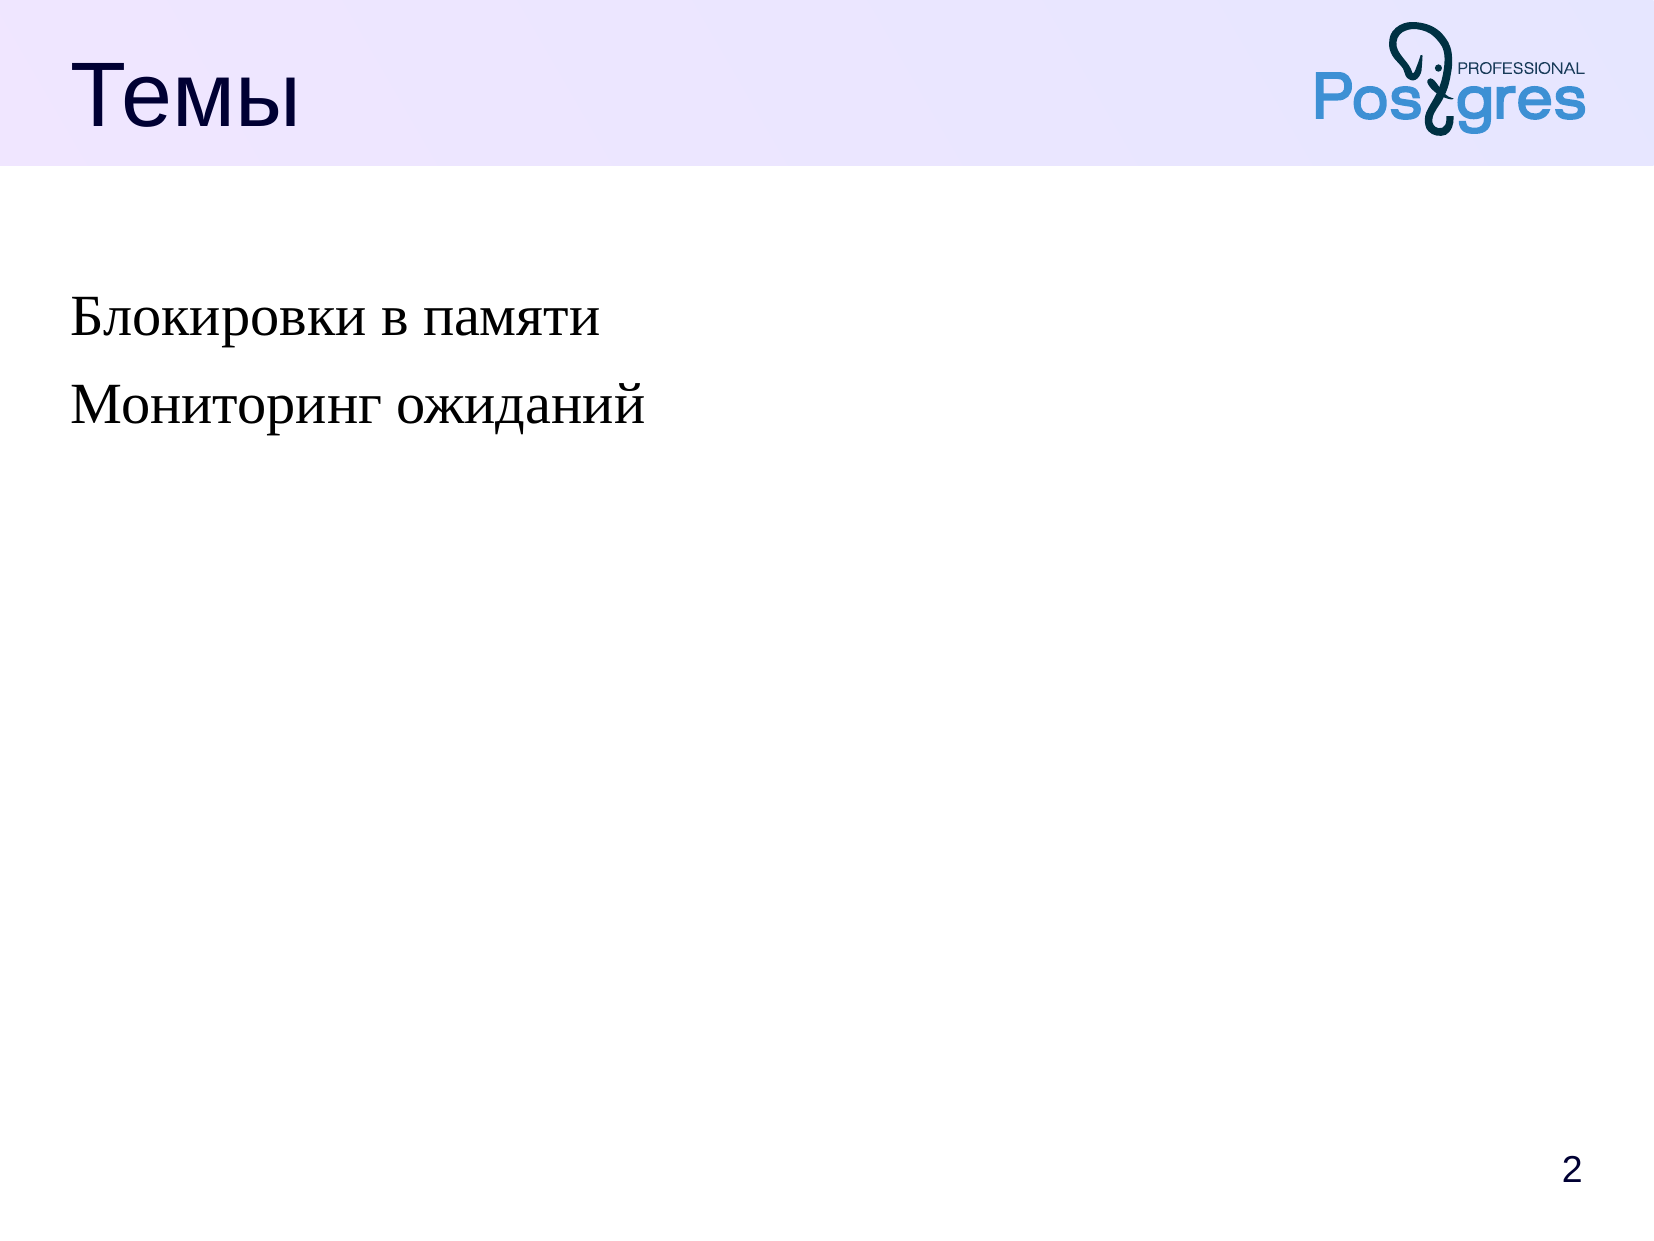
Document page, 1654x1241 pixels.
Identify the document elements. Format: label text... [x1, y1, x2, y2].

list Блокировки в памяти Мониторинг ожиданий [70, 283, 1583, 1141]
title Темы [70, 43, 1241, 147]
